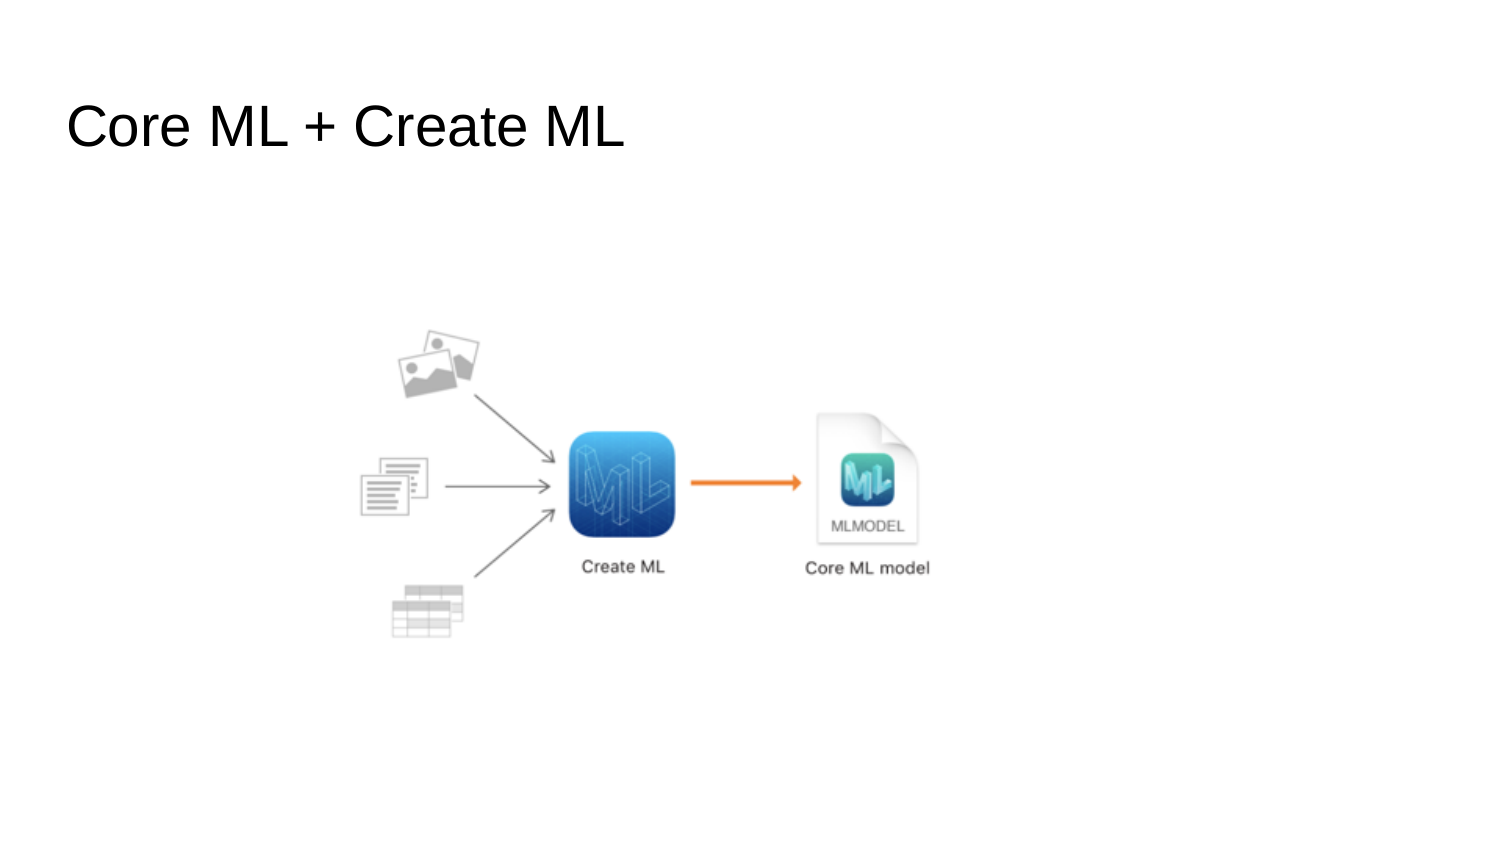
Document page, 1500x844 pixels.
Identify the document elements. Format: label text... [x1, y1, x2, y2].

title Core ML + Create ML [51, 72, 1449, 167]
picture [291, 303, 1045, 668]
